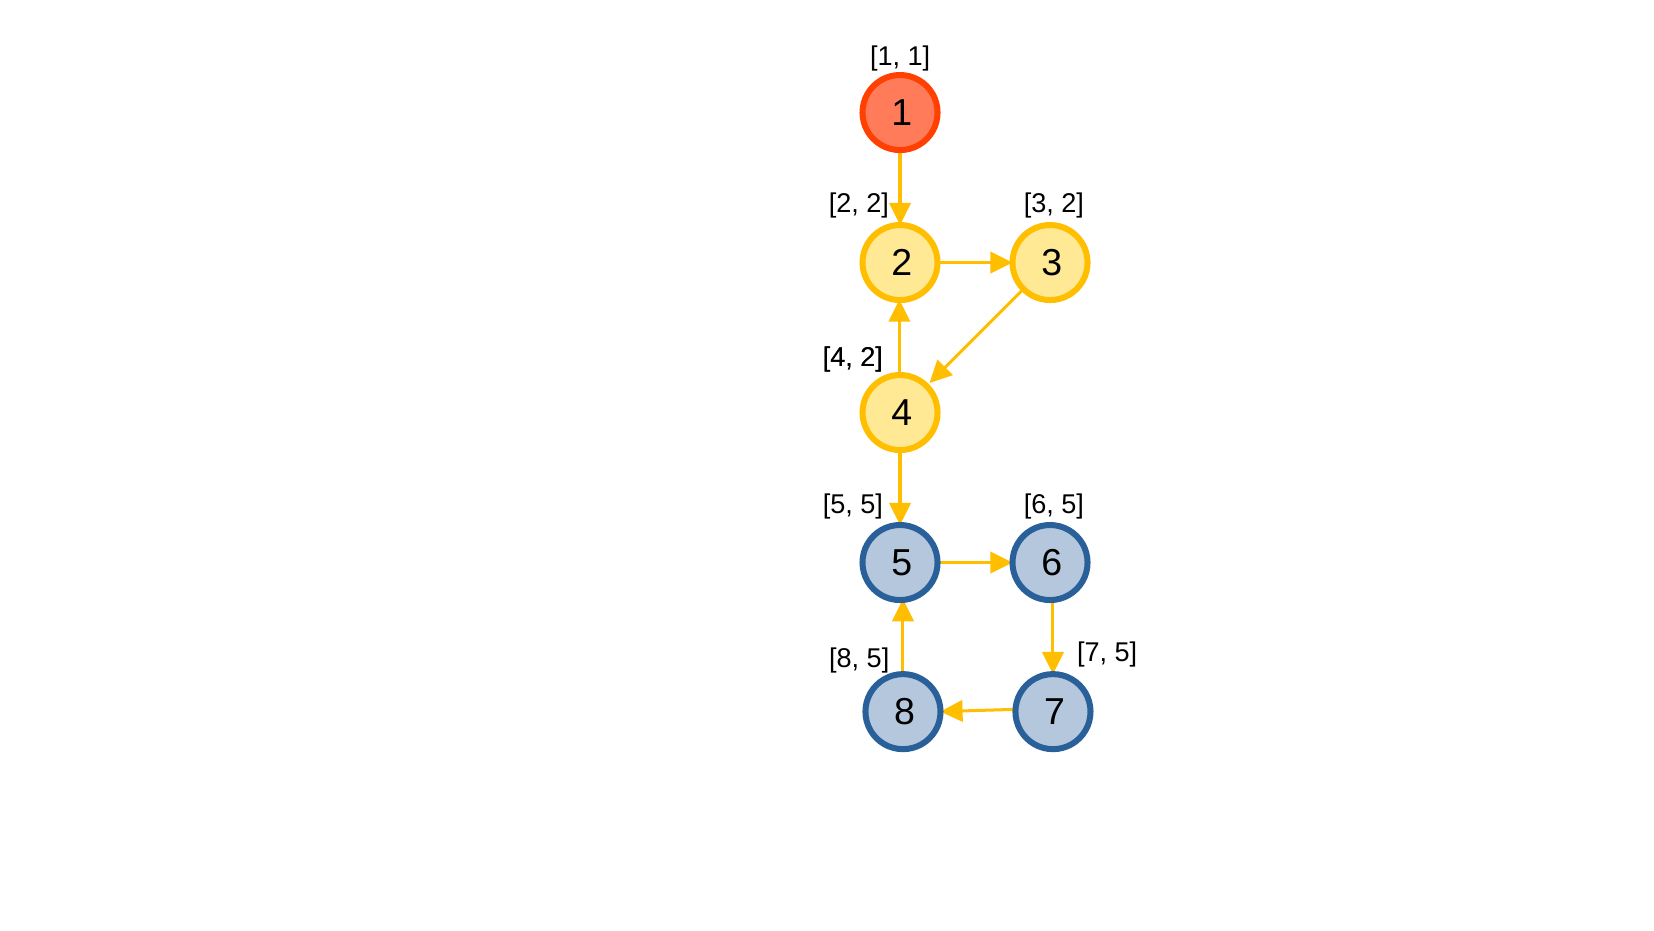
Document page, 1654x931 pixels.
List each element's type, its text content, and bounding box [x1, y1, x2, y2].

text_box 4 [862, 376, 938, 451]
text_box [5, 5] [796, 466, 910, 542]
text_box 2 [862, 228, 938, 300]
text_box [7, 5] [1050, 614, 1164, 690]
text_box 8 [865, 676, 941, 750]
text_box [1, 1] [843, 18, 957, 94]
text_box 1 [862, 94, 938, 151]
text_box [6, 5] [997, 466, 1111, 542]
text_box 6 [1012, 542, 1088, 601]
text_box 3 [1012, 241, 1088, 301]
text_box [3, 2] [997, 165, 1110, 241]
text_box 5 [862, 526, 938, 601]
text_box [4, 2] [796, 319, 910, 395]
text_box 7 [1015, 674, 1091, 750]
text_box [8, 5] [802, 620, 916, 696]
text_box [2, 2] [802, 165, 915, 241]
